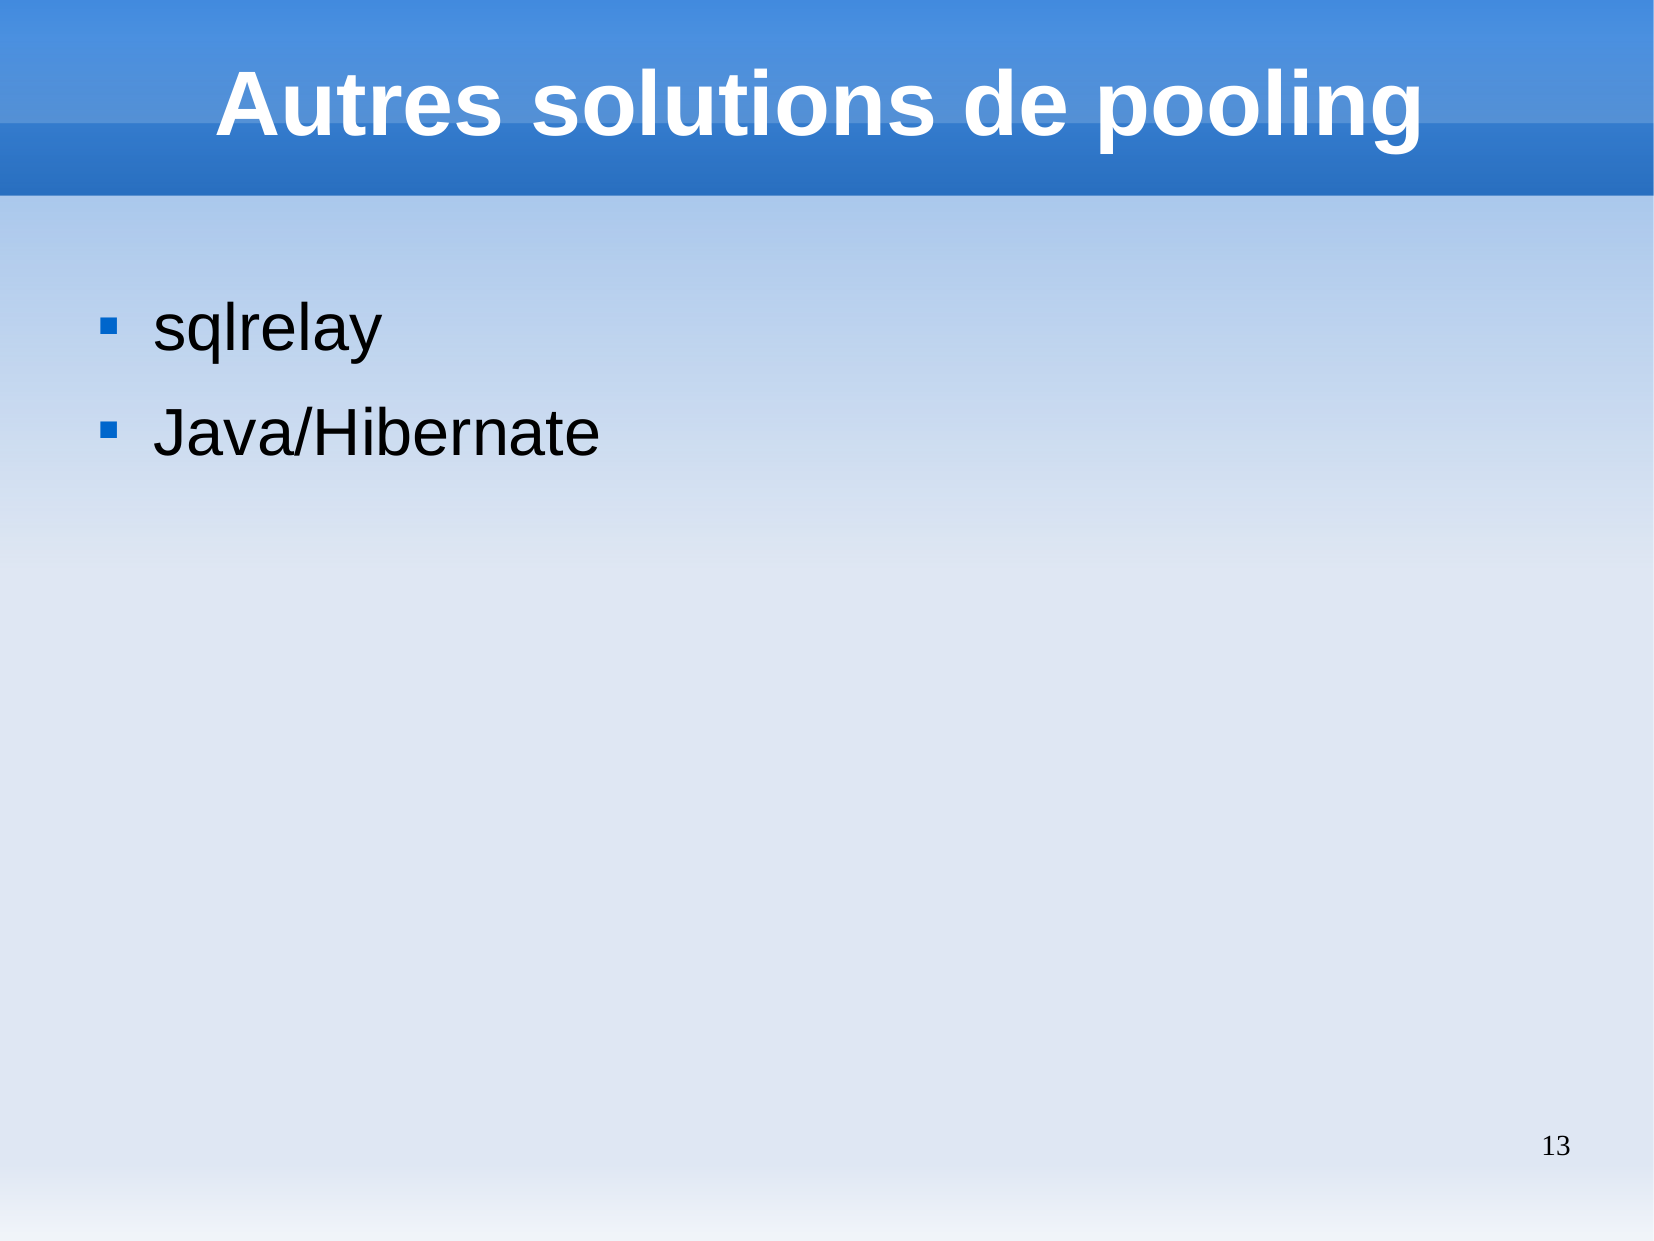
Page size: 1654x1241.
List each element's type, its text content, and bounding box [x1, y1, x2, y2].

picture [0, 0, 1654, 1241]
list sqlrelay Java/Hibernate [82, 290, 1571, 1094]
title Autres solutions de pooling [76, 7, 1565, 200]
